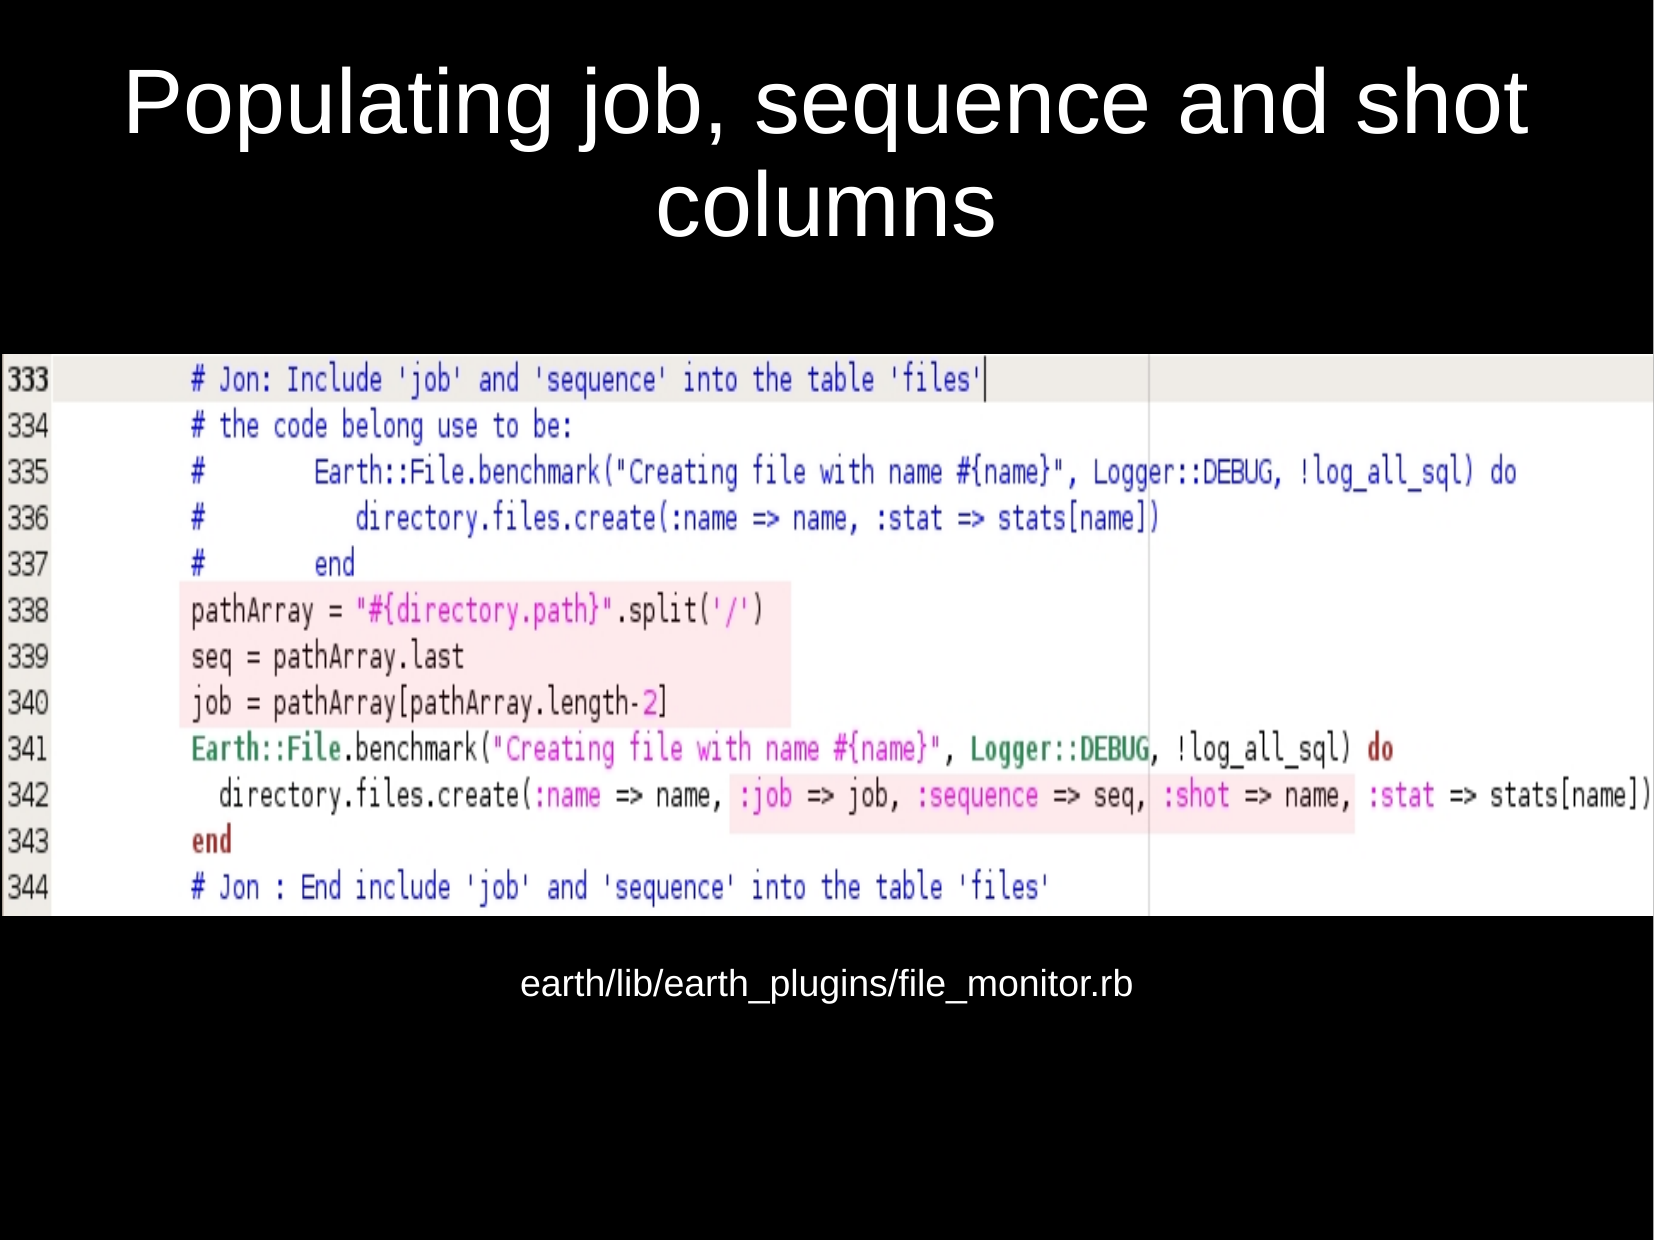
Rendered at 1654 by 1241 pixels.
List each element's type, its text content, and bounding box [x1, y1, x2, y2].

chart [82, 290, 1571, 1109]
title Populating job, sequence and shot columns [82, 39, 1571, 267]
picture [1571, 354, 1654, 916]
picture [2, 354, 82, 916]
text_box earth/lib/earth_plugins/file_monitor.rb [383, 955, 1270, 1063]
